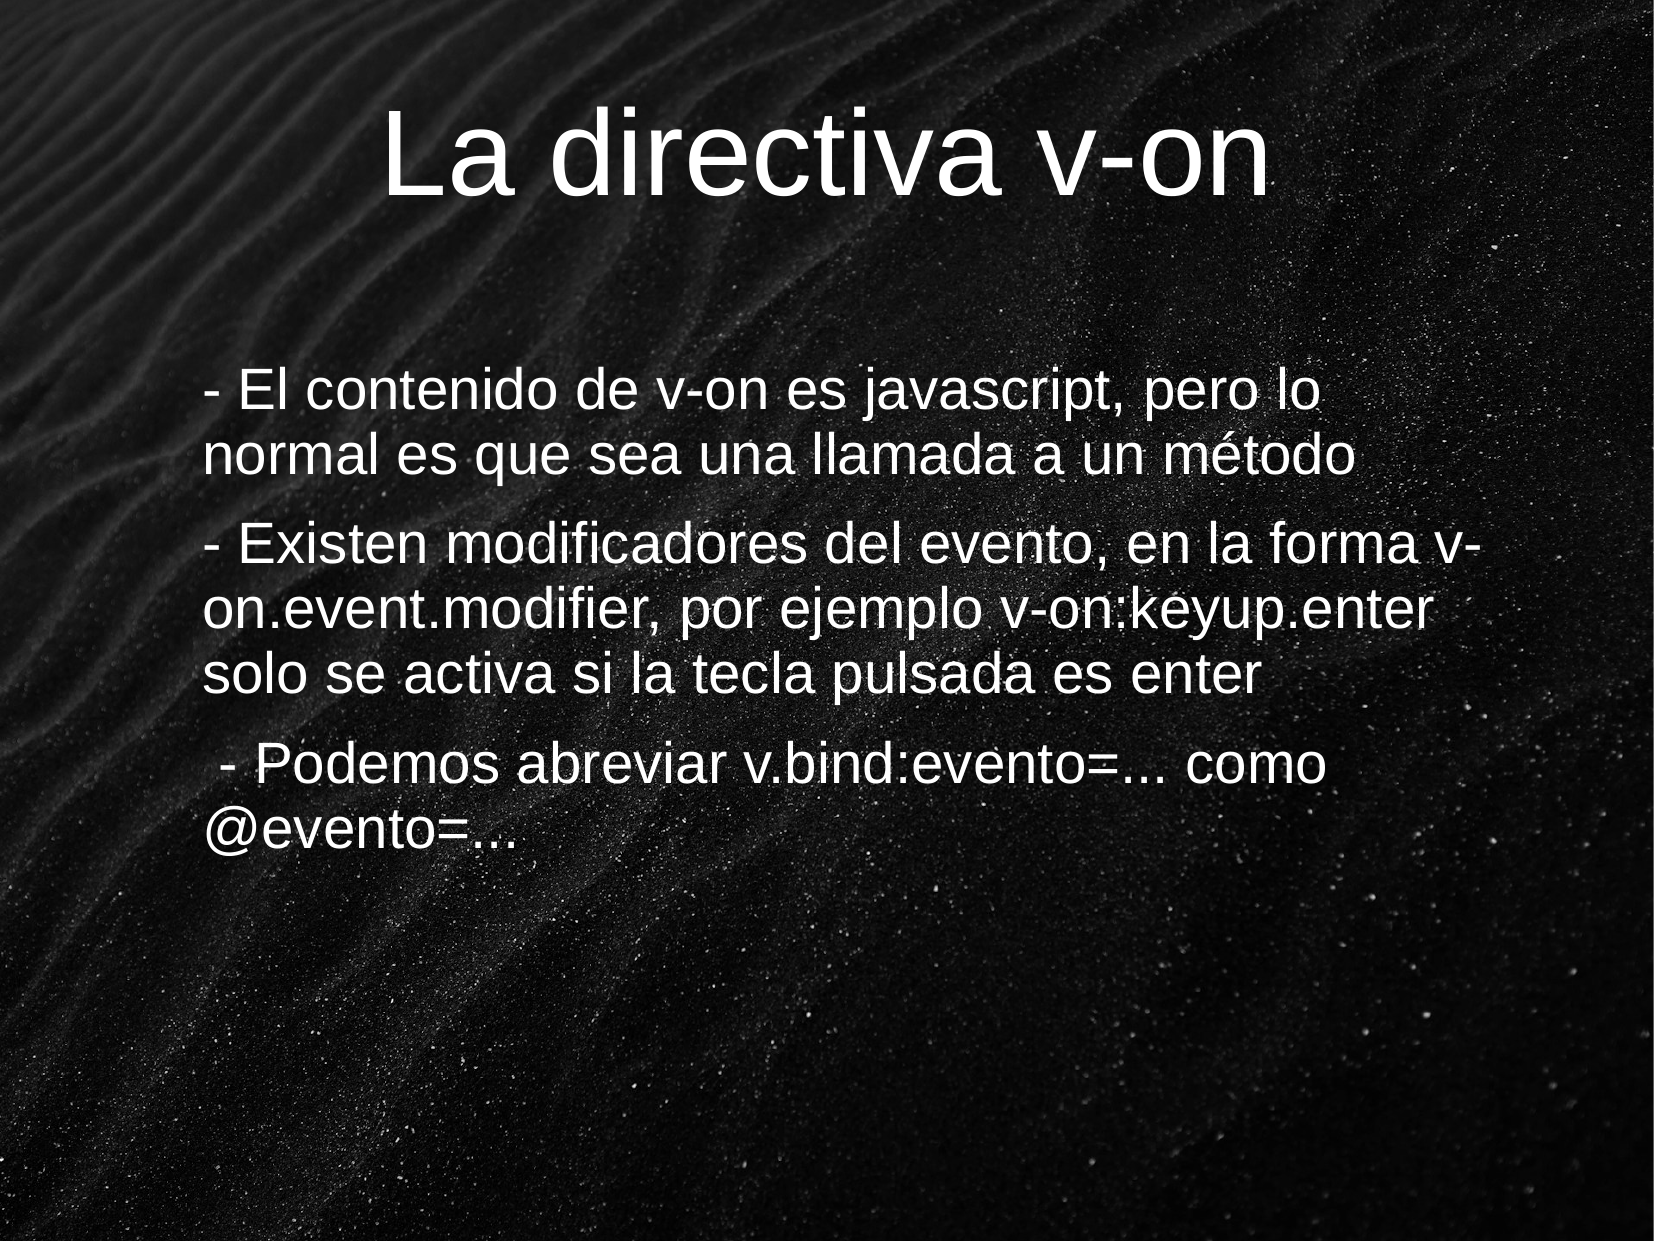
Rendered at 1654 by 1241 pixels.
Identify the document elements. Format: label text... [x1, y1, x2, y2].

picture [0, 0, 1654, 1241]
title La directiva v-on [82, 49, 1571, 257]
text_box - El contenido de v-on es javascript, pero lo normal es que sea una llamada a un método - Existen modificadores del evento, en la forma v-on.event.modifier, por ejemplo v-on:keyup.enter solo se activa si la tecla pulsada es enter - Podemos abreviar v.bind:evento=... como @evento=... [187, 348, 1501, 1114]
